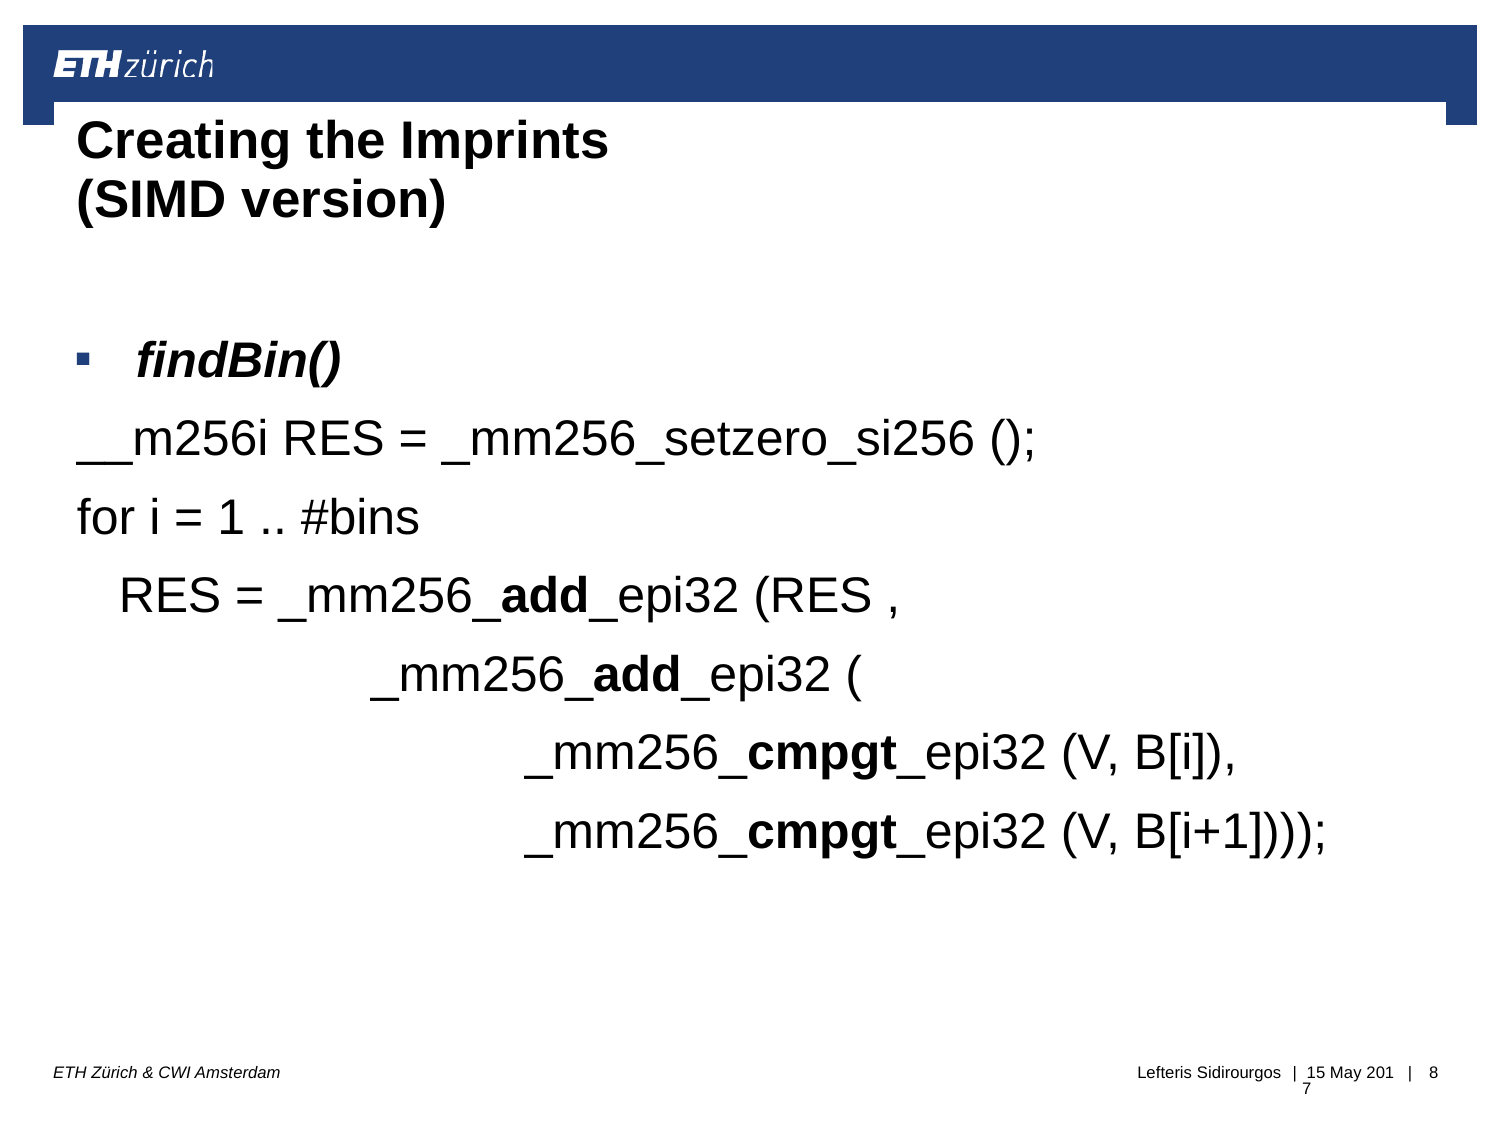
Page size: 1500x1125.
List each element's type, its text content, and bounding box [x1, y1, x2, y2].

title Creating the Imprints (SIMD version) [53, 101, 1447, 262]
list findBin() __m256i RES = _mm256_setzero_si256 (); for i = 1 .. #bins RES = _mm256_add_epi32 (RES , _mm256_add_epi32 ( _mm256_cmpgt_epi32 (V, B[i]), _mm256_cmpgt_epi32 (V, B[i+1]))); [53, 331, 1447, 1023]
